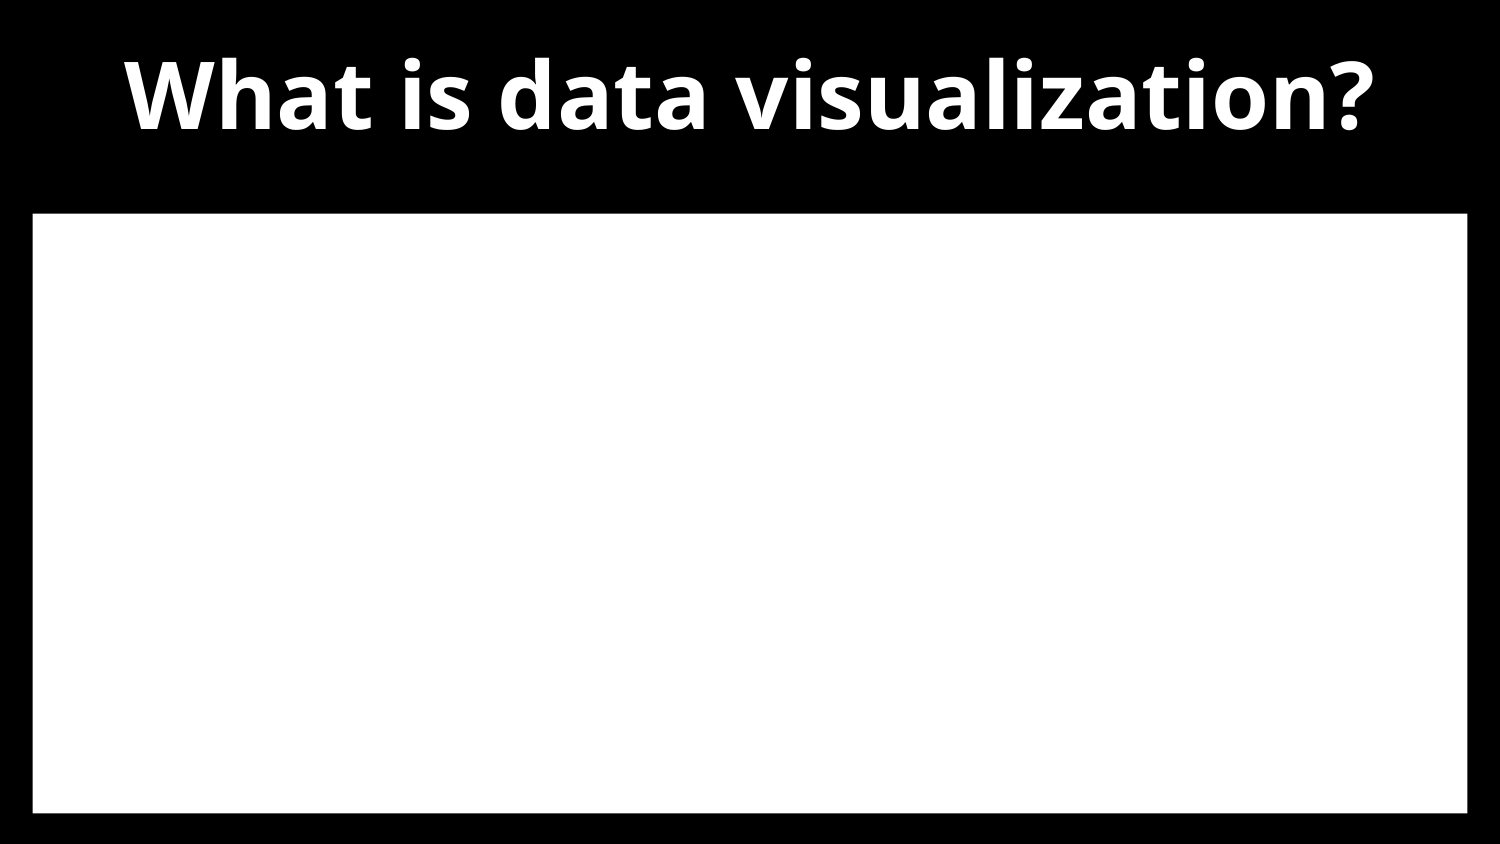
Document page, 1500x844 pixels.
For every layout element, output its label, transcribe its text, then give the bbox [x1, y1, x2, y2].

text_box What is data visualization? [32, 21, 1468, 210]
